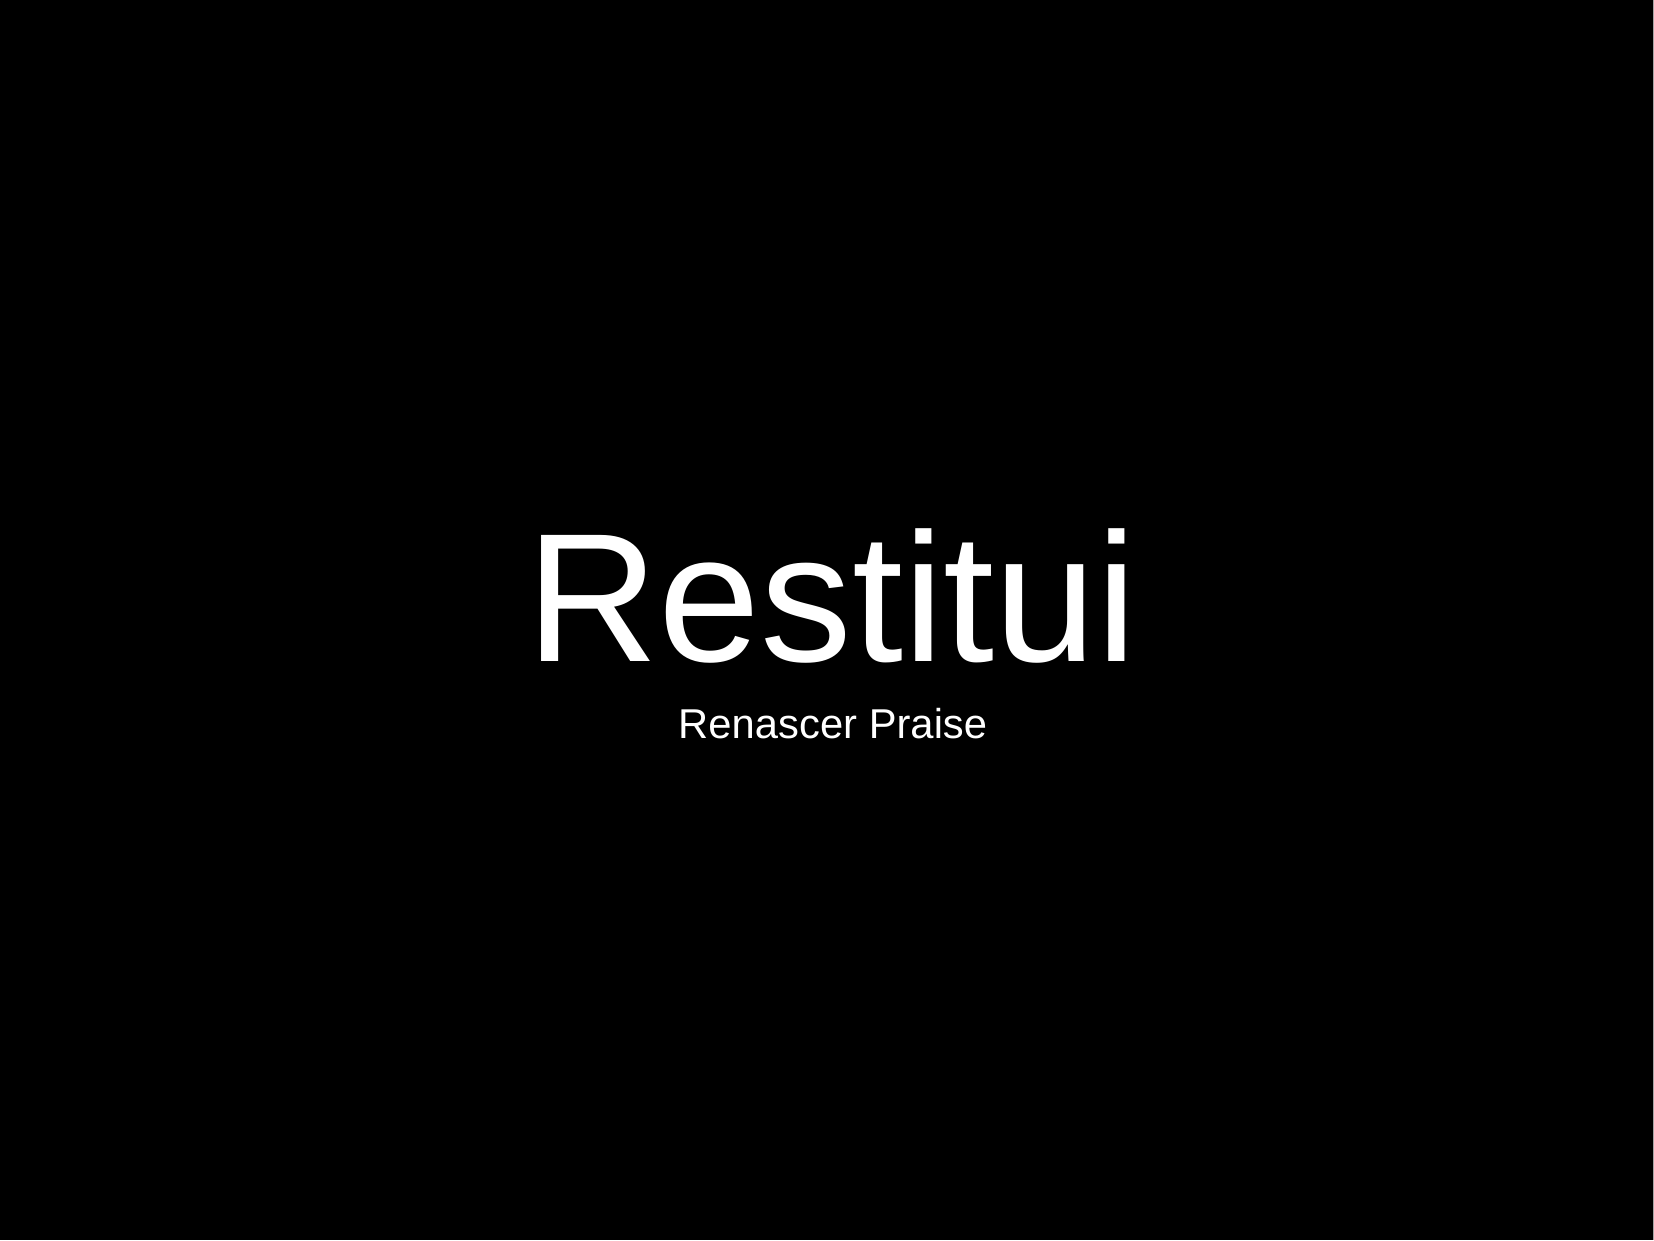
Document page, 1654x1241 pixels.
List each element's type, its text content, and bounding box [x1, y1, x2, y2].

subtitle Restitui Renascer Praise [59, 49, 1607, 1193]
